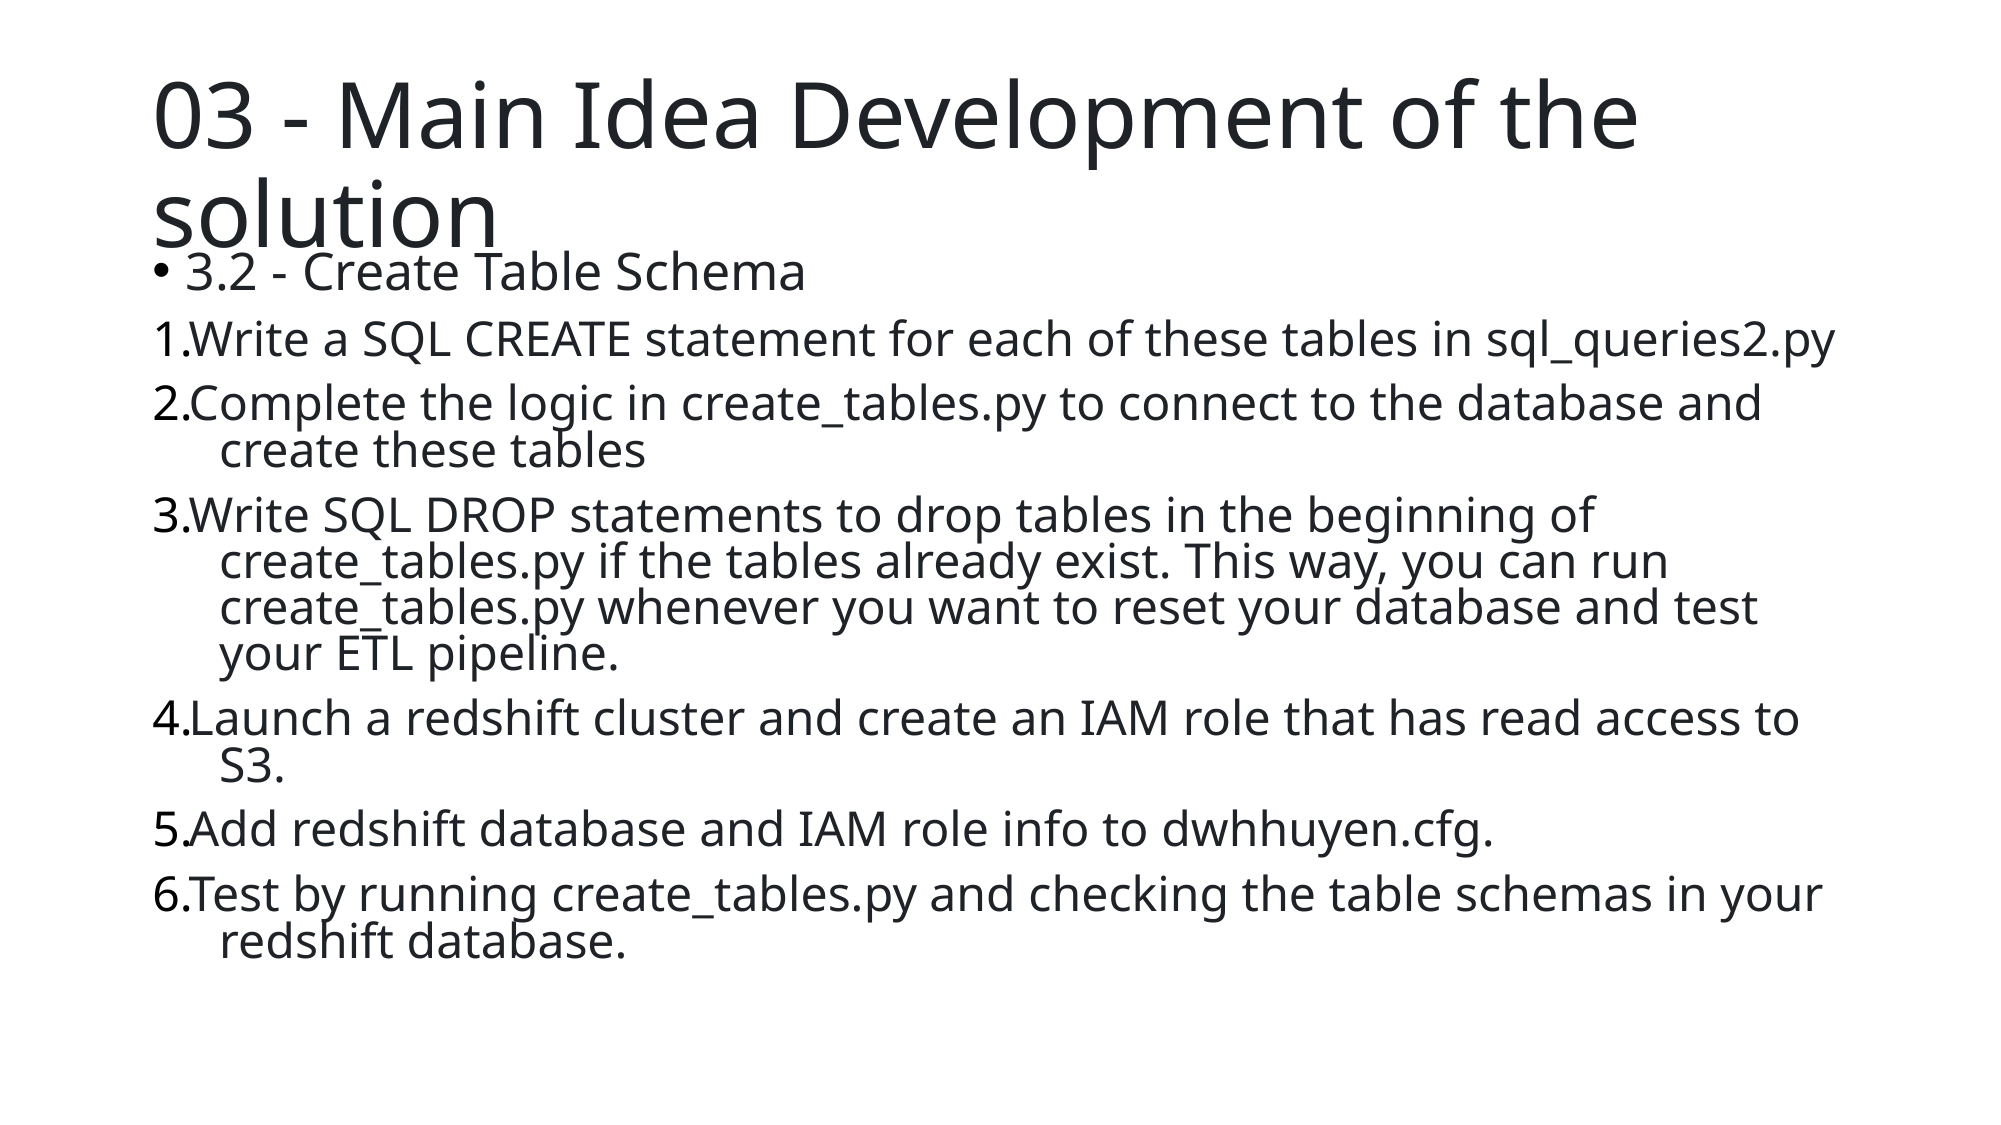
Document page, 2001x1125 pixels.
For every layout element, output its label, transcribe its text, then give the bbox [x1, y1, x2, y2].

title 03 - Main Idea Development of the solution [137, 59, 1863, 243]
list 3.2 - Create Table Schema Write a SQL CREATE statement for each of these tables in sql_queries2.py Complete the logic in create_tables.py to connect to the database and create these tables Write SQL DROP statements to drop tables in the beginning of create_tables.py if the tables already exist. This way, you can run create_tables.py whenever you want to reset your database and test your ETL pipeline. Launch a redshift cluster and create an IAM role that has read access to S3. Add redshift database and IAM role info to dwhhuyen.cfg. Test by running create_tables.py and checking the table schemas in your redshift database. [137, 243, 1863, 1014]
